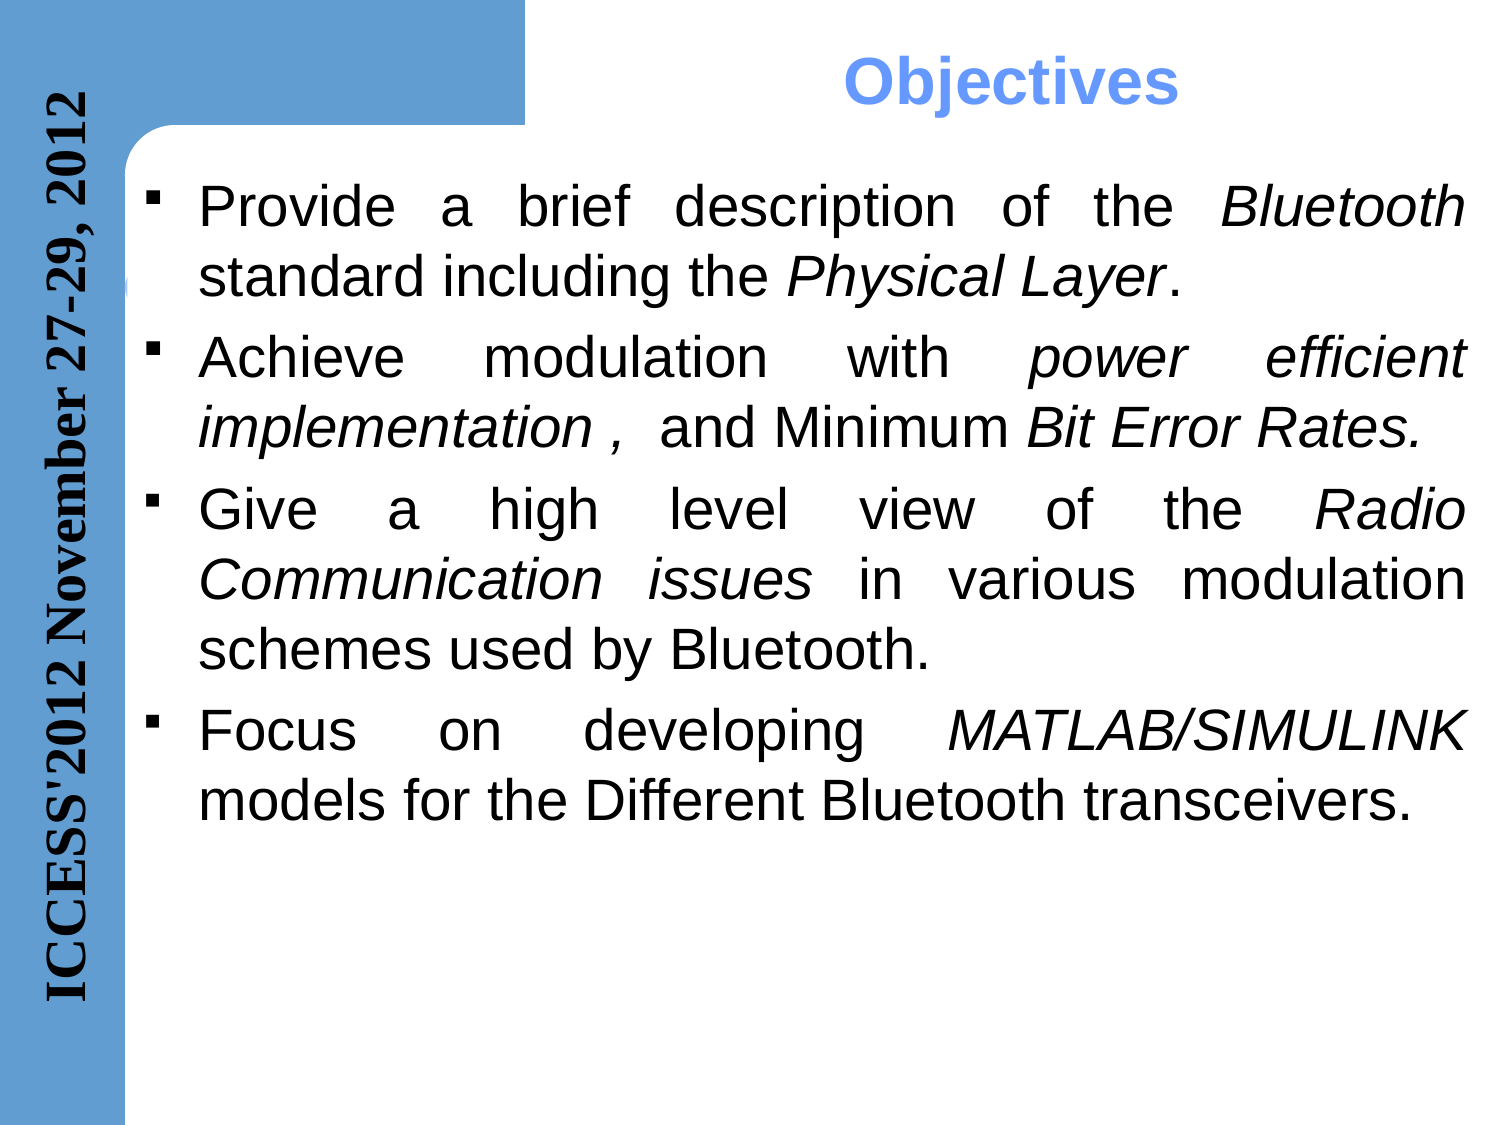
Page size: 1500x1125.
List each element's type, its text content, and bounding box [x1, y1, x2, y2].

list Provide a brief description of the Bluetooth standard including the Physical Layer. Achieve modulation with power efficient implementation , and Minimum Bit Error Rates. Give a high level view of the Radio Communication issues in various modulation schemes used by Bluetooth. Focus on developing MATLAB/SIMULINK models for the Different Bluetooth transceivers. [127, 160, 1483, 1059]
title Objectives [525, 0, 1500, 125]
